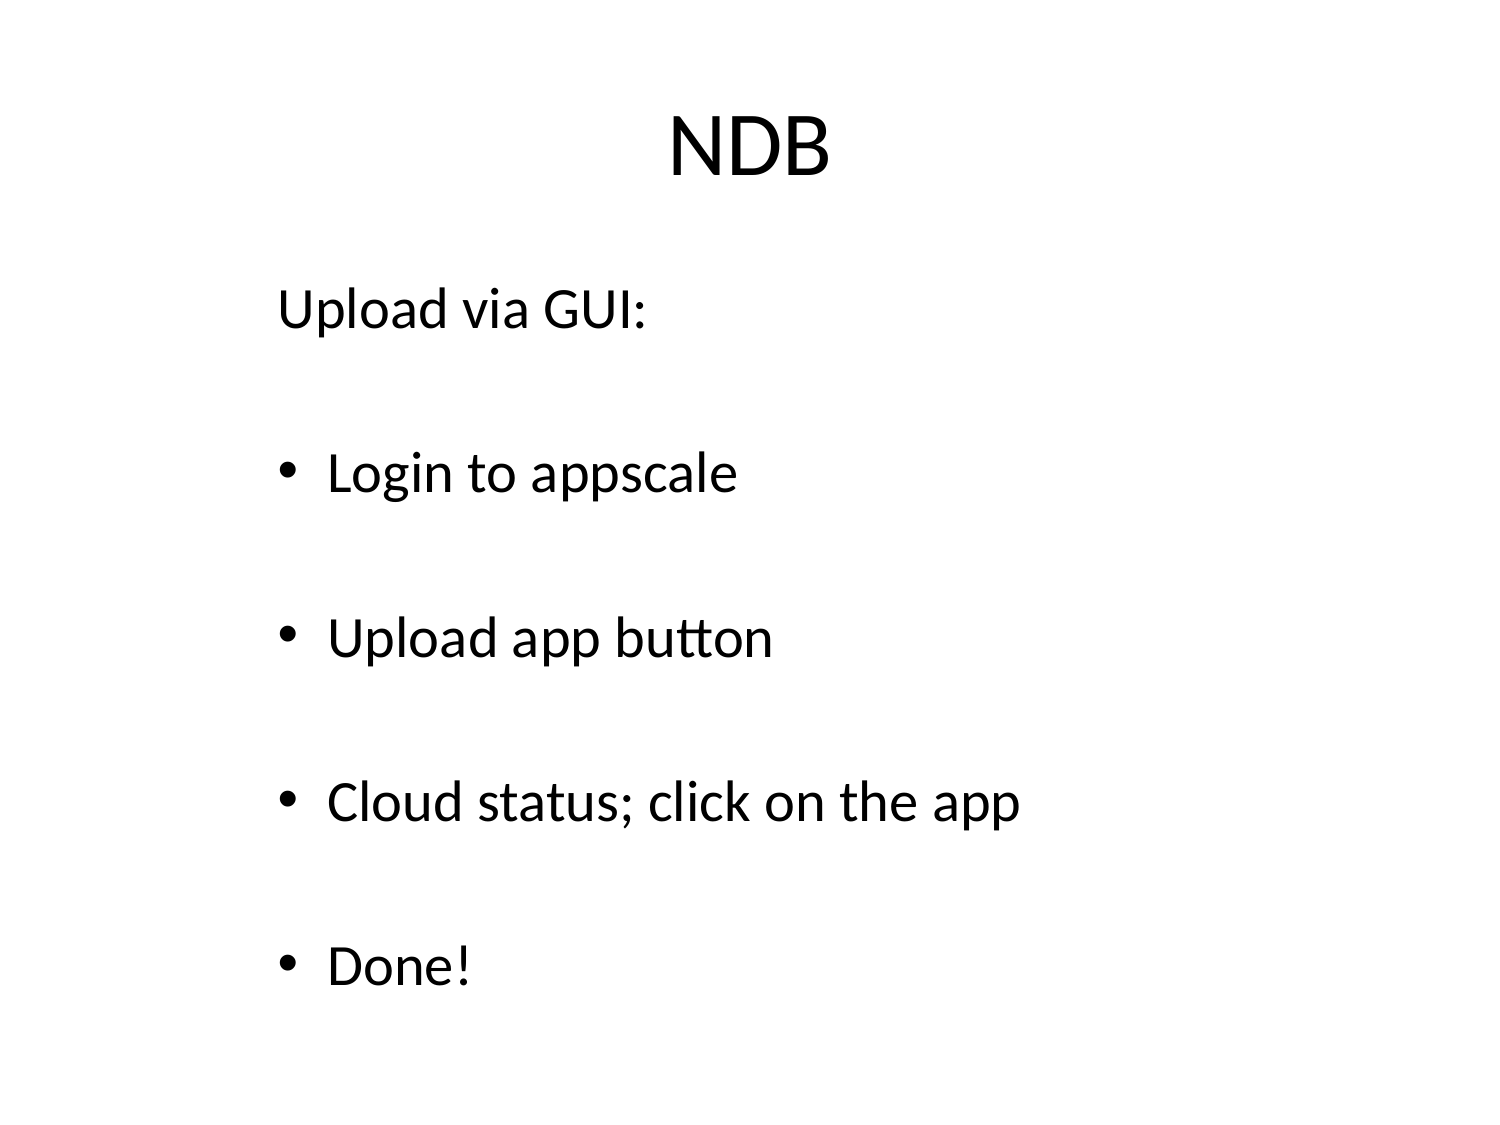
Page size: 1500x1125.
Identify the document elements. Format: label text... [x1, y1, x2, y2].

title NDB [75, 45, 1425, 233]
list Upload via GUI: Login to appscale Upload app button Cloud status; click on the app Done! [262, 262, 1288, 1005]
